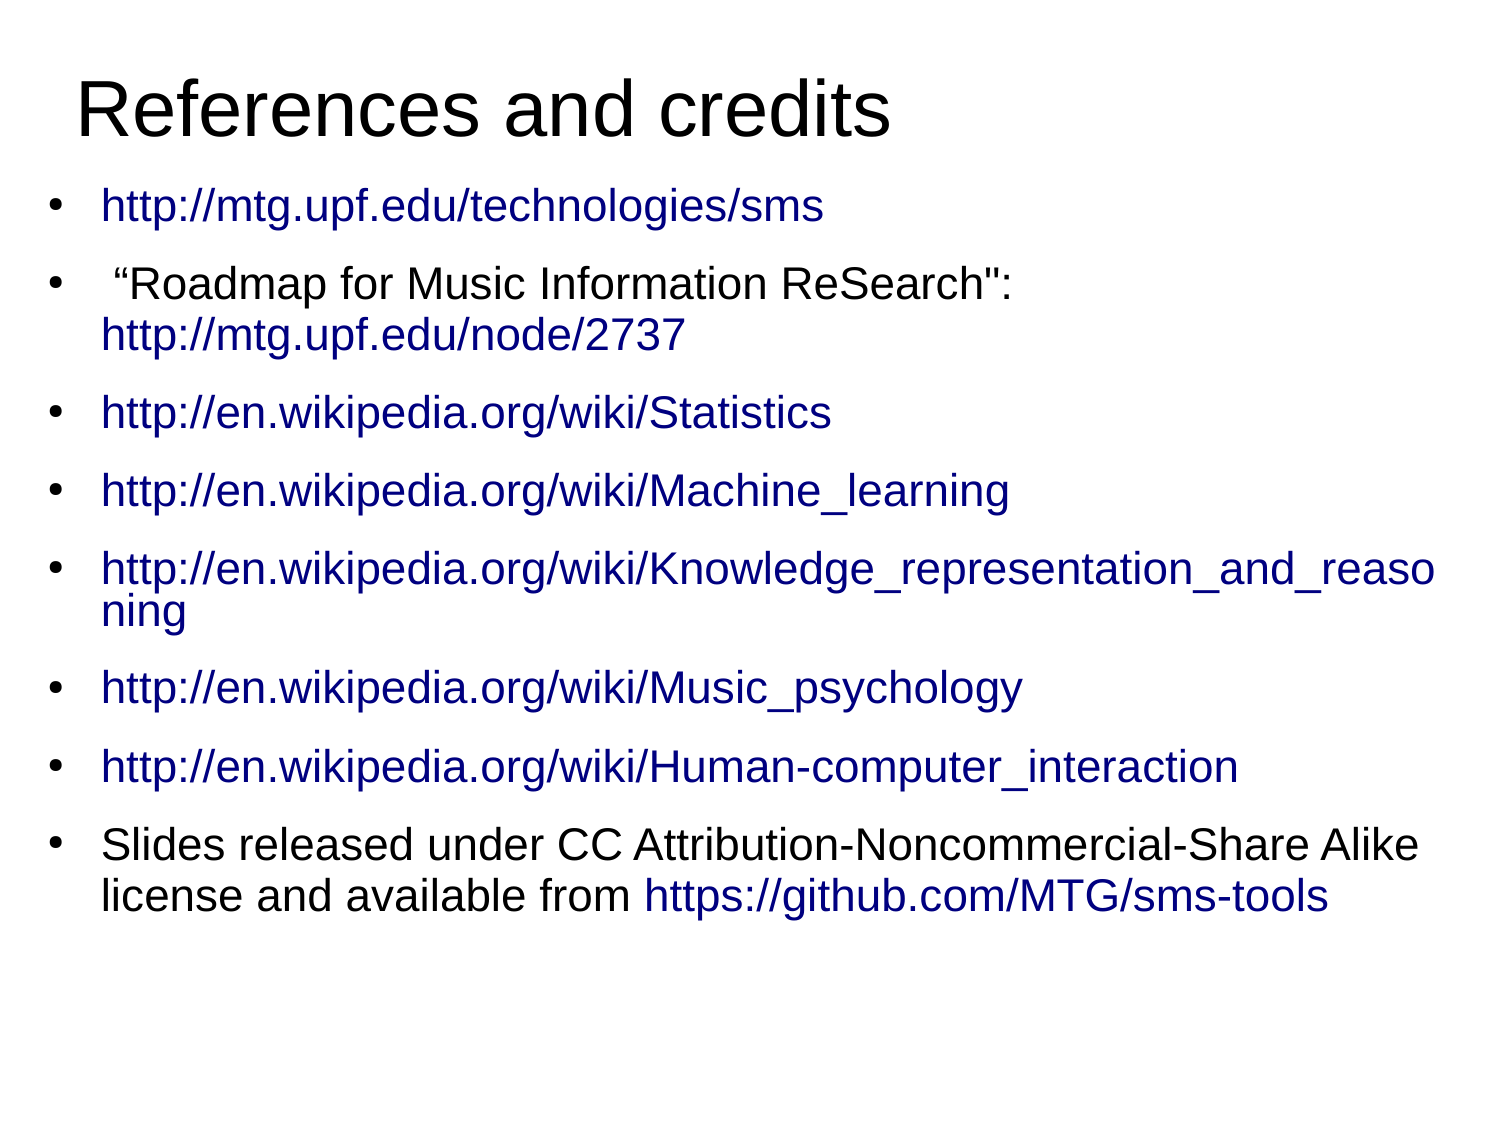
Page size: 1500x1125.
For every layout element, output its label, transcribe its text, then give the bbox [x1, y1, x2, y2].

title References and credits [75, 15, 1425, 179]
list http://mtg.upf.edu/technologies/sms “Roadmap for Music Information ReSearch": http://mtg.upf.edu/node/2737 http://en.wikipedia.org/wiki/Statistics http://en.wikipedia.org/wiki/Machine_learning http://en.wikipedia.org/wiki/Knowledge_representation_and_reasoning http://en.wikipedia.org/wiki/Music_psychology http://en.wikipedia.org/wiki/Human-computer_interaction Slides released under CC Attribution-Noncommercial-Share Alike license and available from https://github.com/MTG/sms-tools [30, 179, 1456, 1066]
